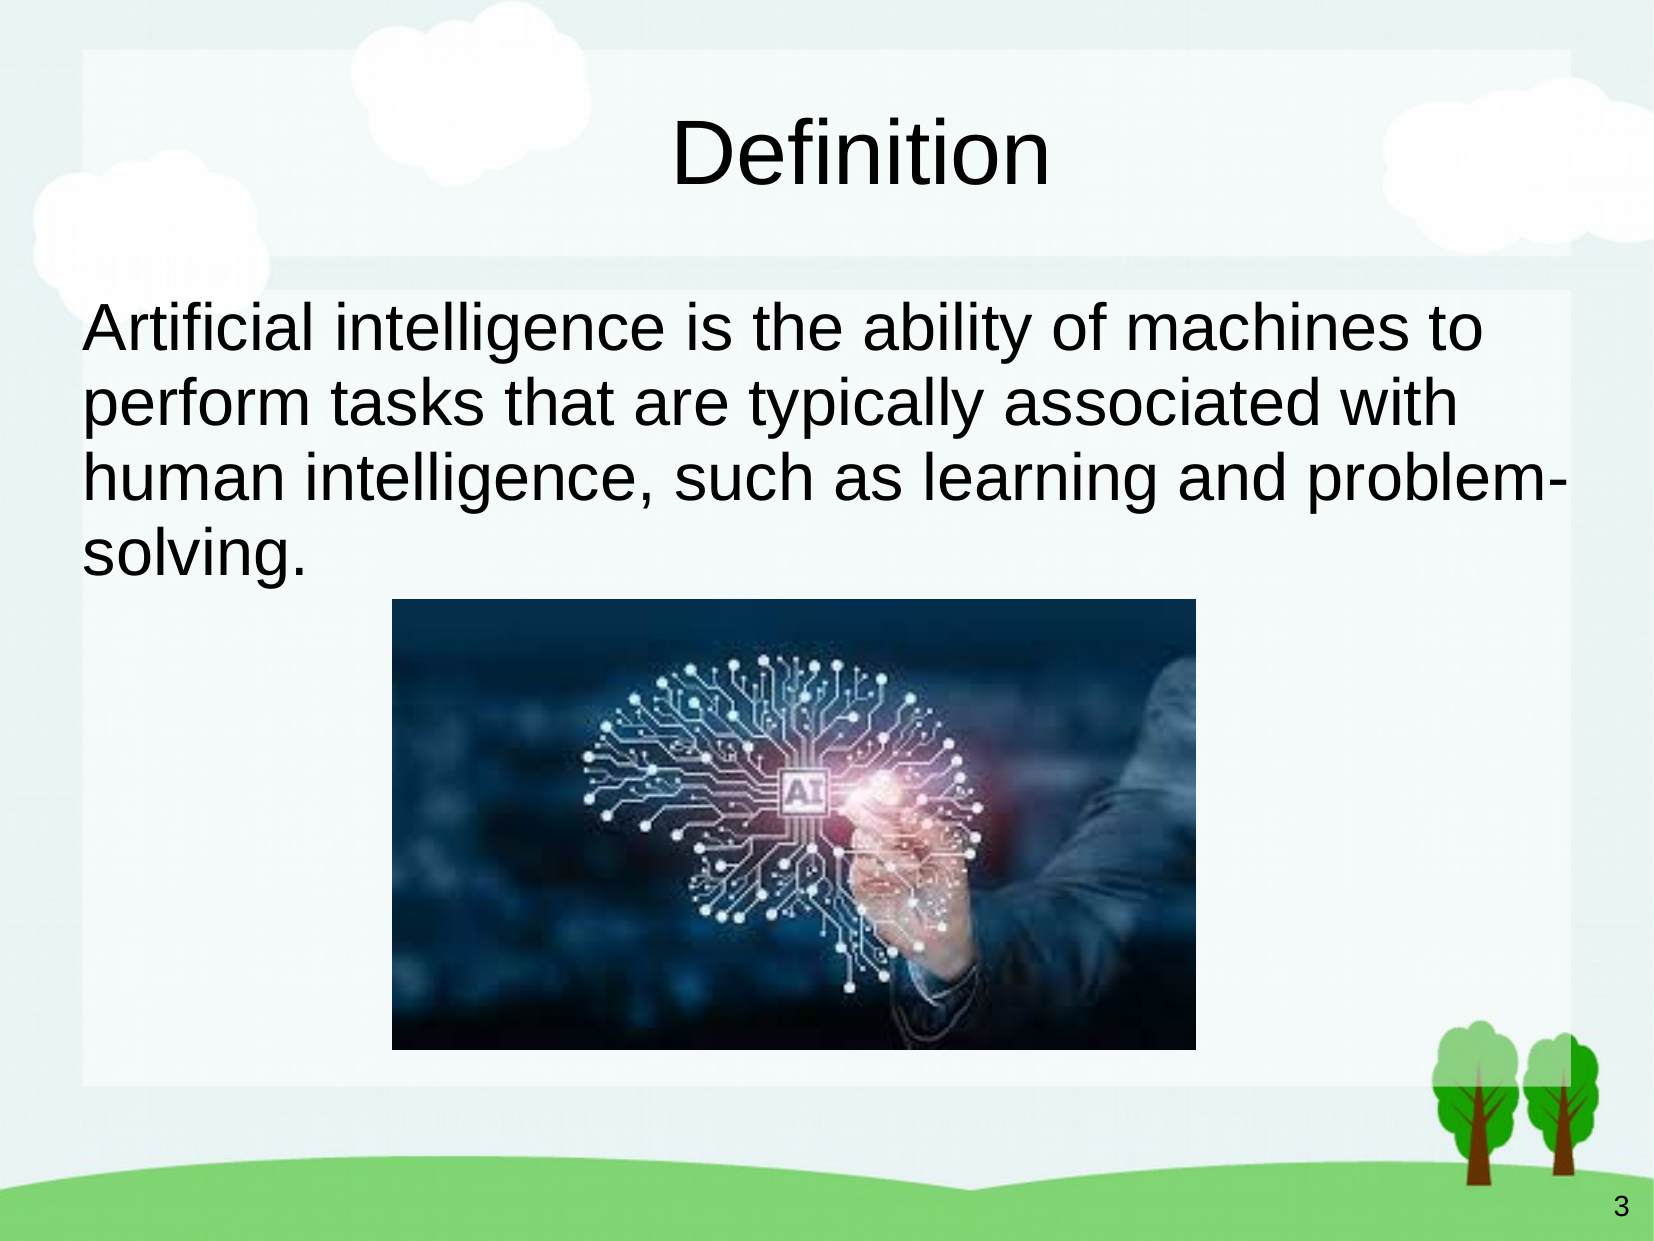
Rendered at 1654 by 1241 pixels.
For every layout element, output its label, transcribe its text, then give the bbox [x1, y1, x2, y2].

list Artificial intelligence is the ability of machines to perform tasks that are typically associated with human intelligence, such as learning and problem-solving. [82, 290, 1571, 1087]
title Definition [82, 49, 1571, 257]
picture [0, 0, 1654, 1241]
